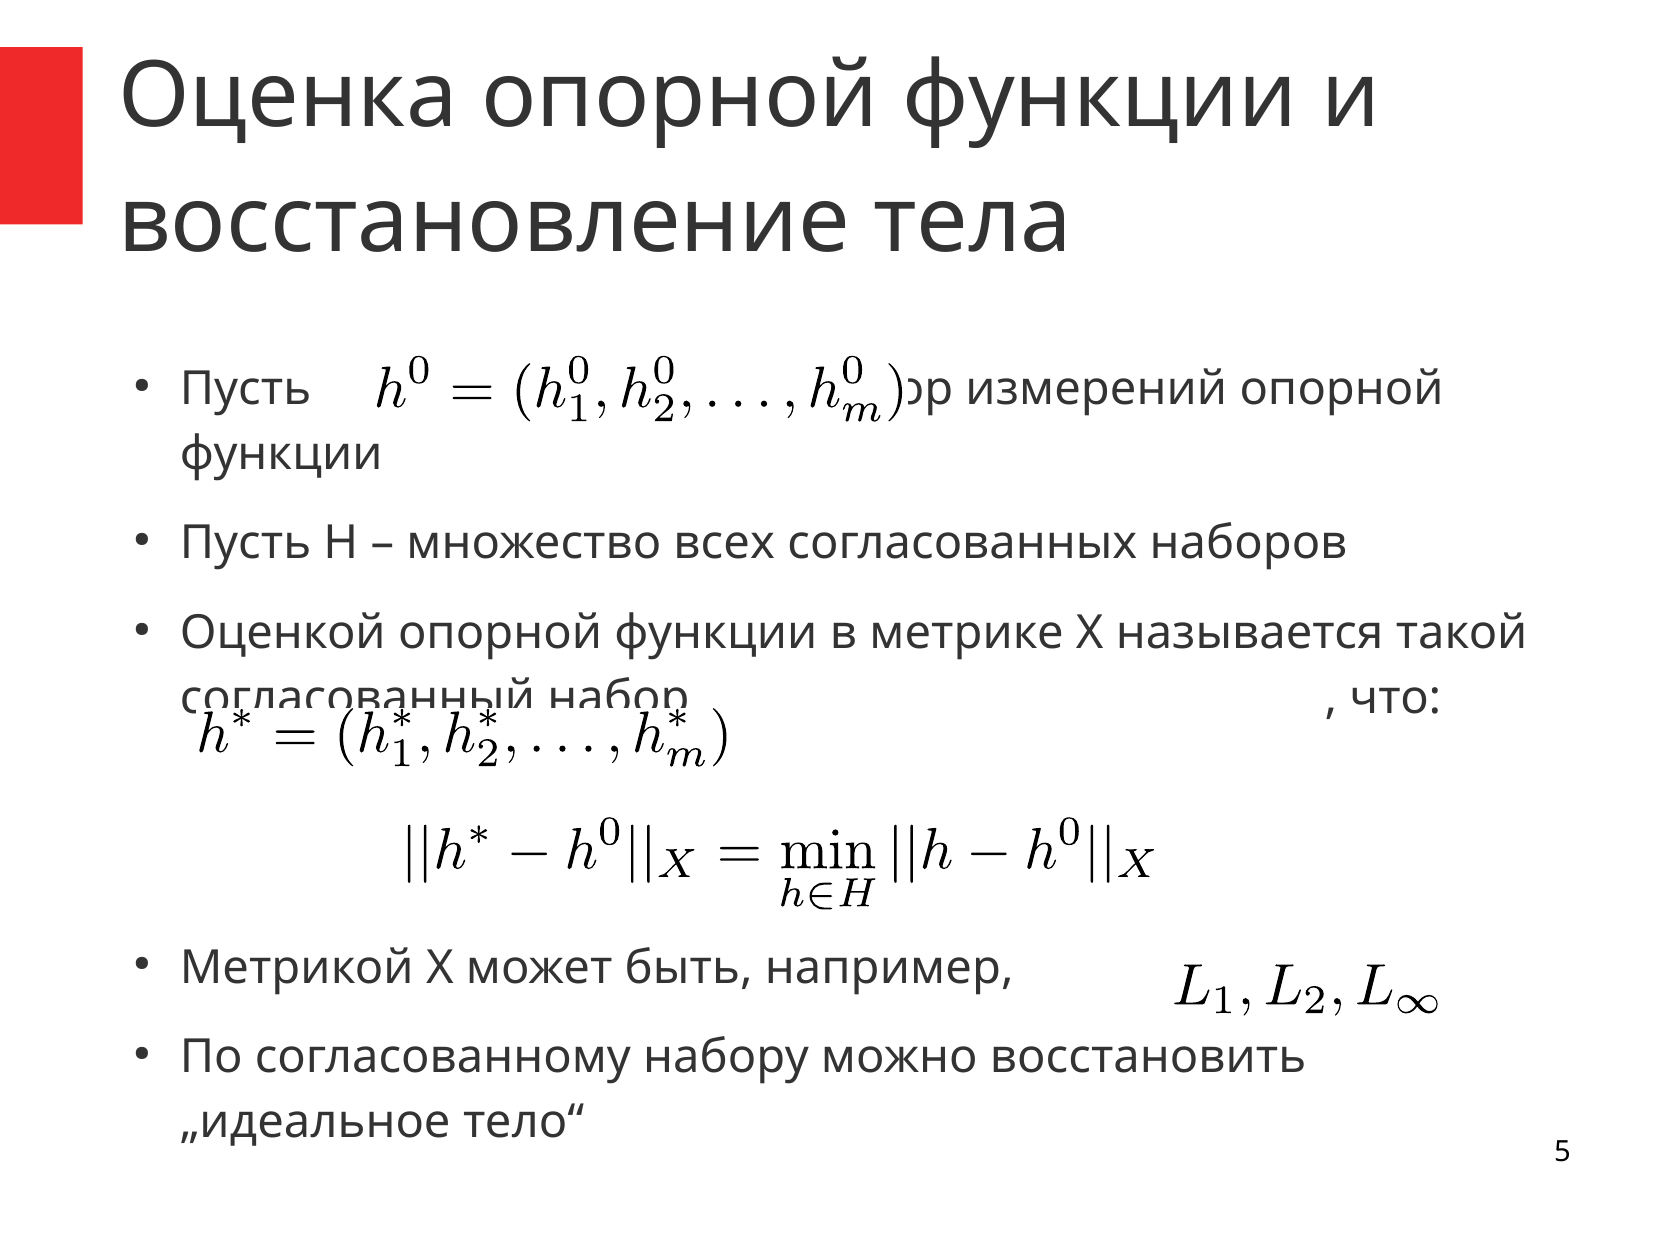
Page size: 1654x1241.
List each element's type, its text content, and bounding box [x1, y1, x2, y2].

list Пусть – набор измерений опорной функции Пусть H – множество всех согласованных наборов Оценкой опорной функции в метрике X называется такой согласованный набор , что: Метрикой X может быть, например, По согласованному набору можно восстановить „идеальное тело“ [118, 354, 1536, 1182]
text_box [373, 355, 908, 422]
text_box [400, 817, 1158, 910]
title Оценка опорной функции и восстановление тела [118, 45, 1571, 261]
text_box [196, 708, 733, 767]
text_box [1171, 964, 1441, 1016]
